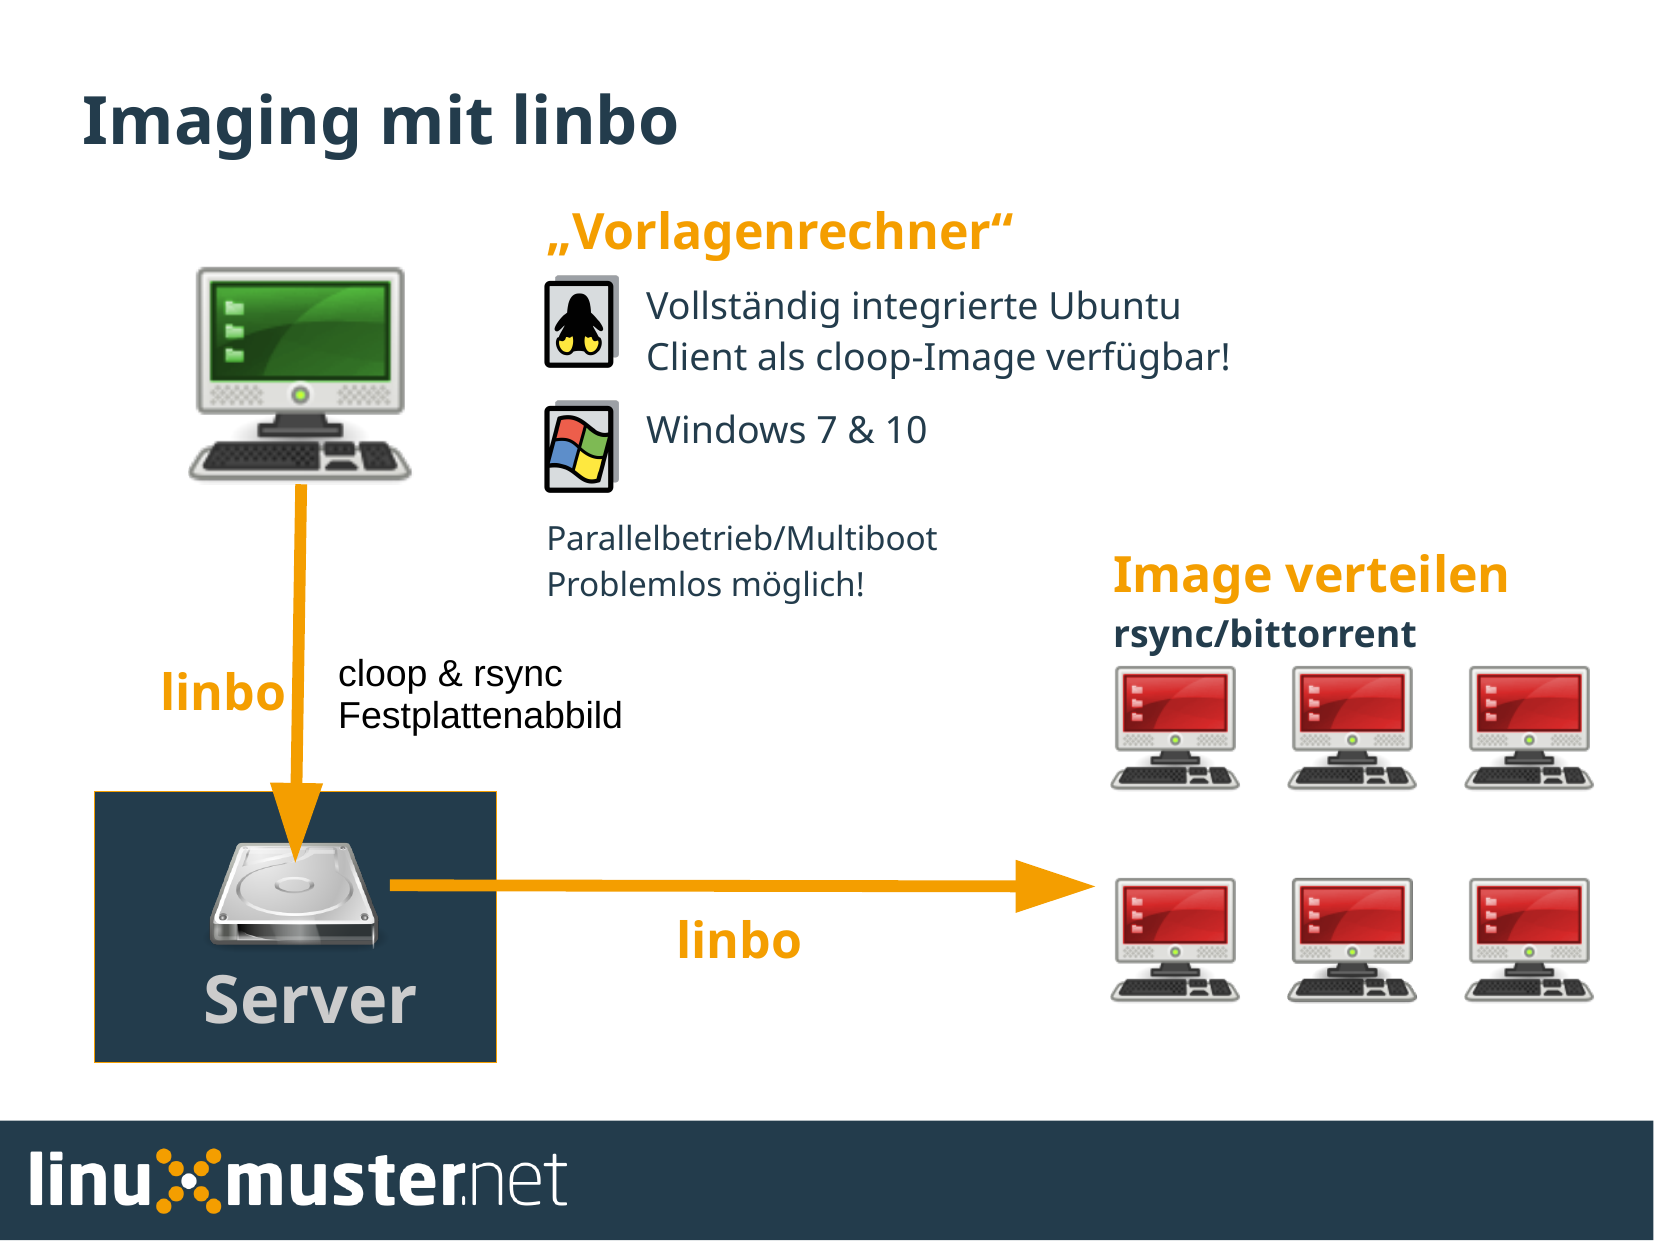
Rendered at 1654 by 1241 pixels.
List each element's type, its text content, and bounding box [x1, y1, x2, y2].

picture [1464, 661, 1595, 792]
picture [1110, 661, 1241, 792]
picture [201, 791, 390, 944]
picture [531, 396, 632, 497]
text_box „Vorlagenrechner“ [531, 188, 1097, 264]
picture [1287, 873, 1418, 1004]
picture [1287, 661, 1418, 792]
text_box [94, 791, 497, 1063]
text_box Windows 7 & 10 [631, 419, 1258, 456]
text_box Image verteilen rsync/bittorrent [1098, 531, 1573, 652]
picture [1110, 873, 1241, 1004]
text_box linbo [145, 649, 316, 724]
text_box cloop & rsync Festplattenabbild [323, 645, 638, 745]
picture [188, 259, 414, 485]
picture [6, 1127, 591, 1229]
text_box Server [188, 944, 405, 1040]
picture [1464, 873, 1595, 1004]
text_box [390, 791, 497, 879]
text_box Parallelbetrieb/Multiboot Problemlos möglich! [531, 507, 969, 603]
title Imaging mit linbo [82, 49, 1571, 189]
text_box Vollständig integrierte Ubuntu Client als cloop-Image verfügbar! [631, 272, 1258, 419]
text_box linbo [661, 897, 832, 1004]
picture [531, 271, 632, 372]
